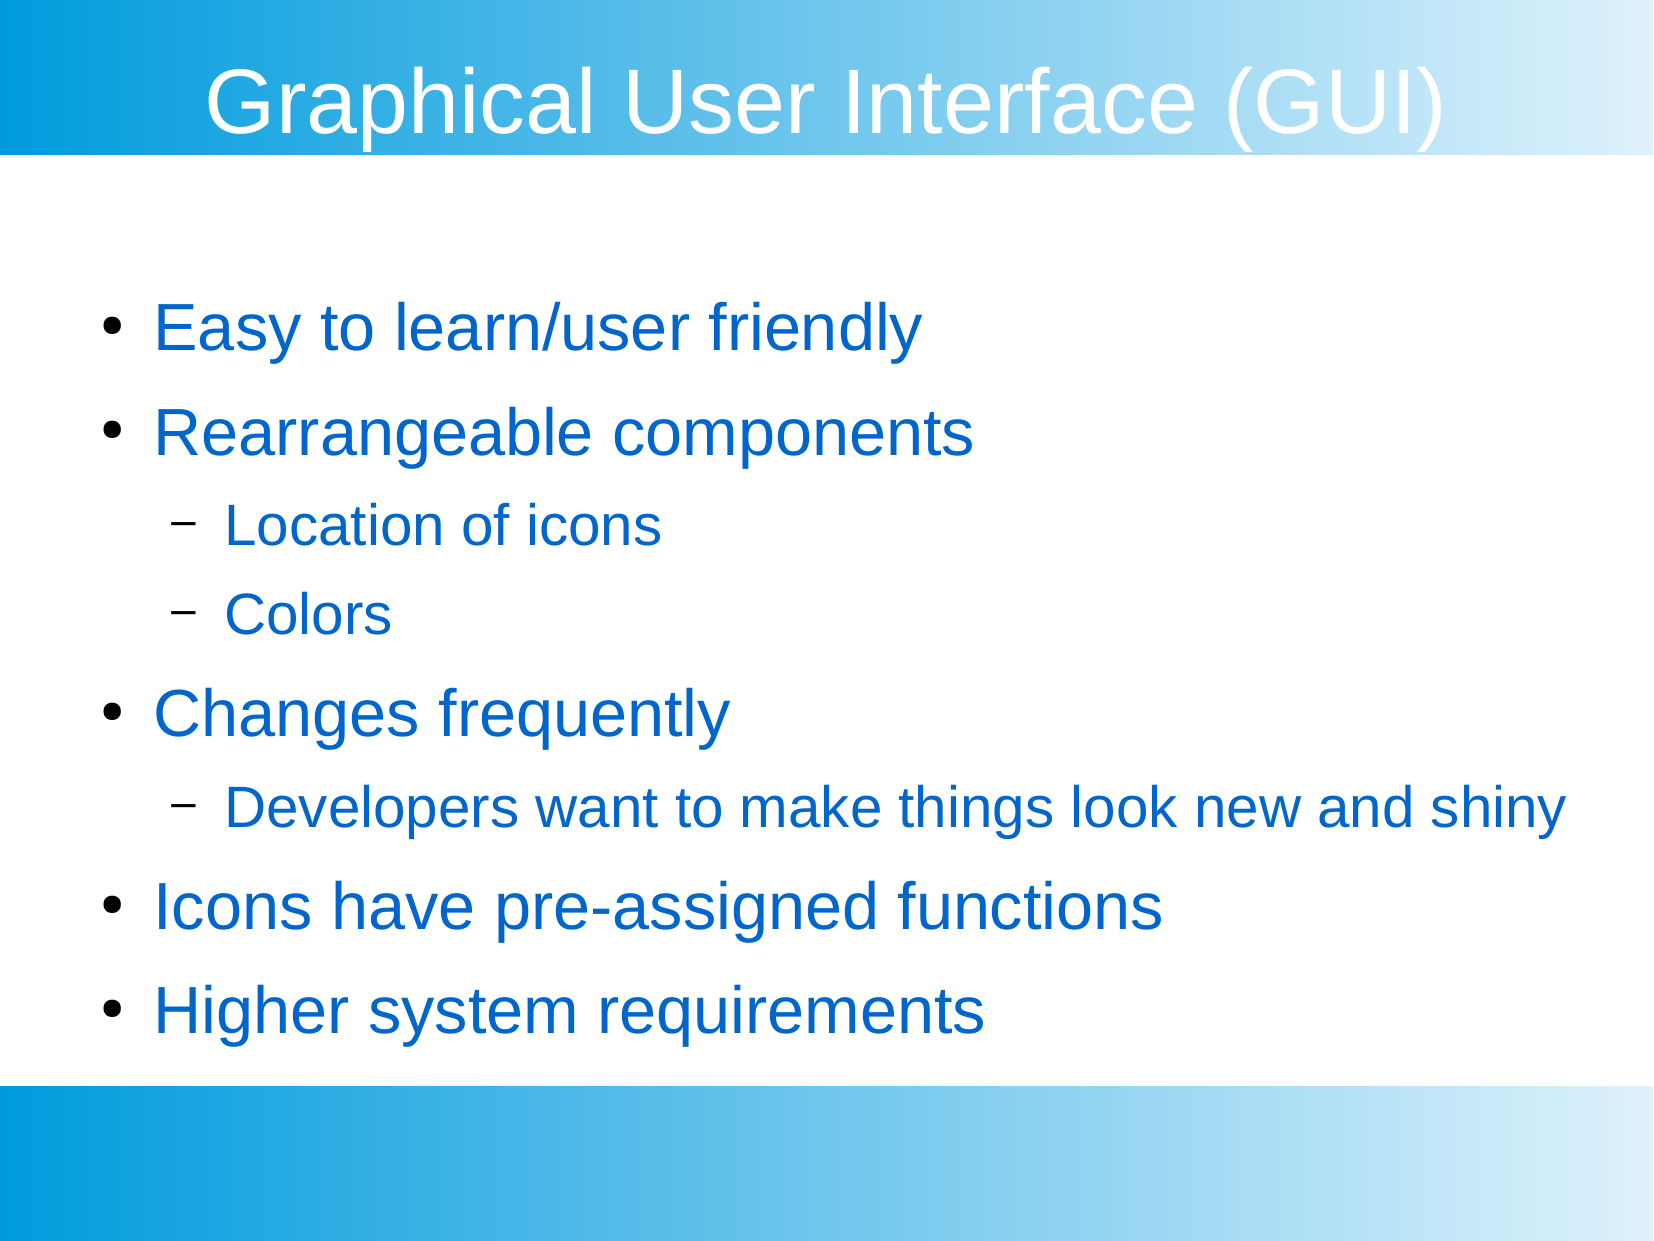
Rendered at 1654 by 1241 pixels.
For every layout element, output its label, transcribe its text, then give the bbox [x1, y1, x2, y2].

list Easy to learn/user friendly Rearrangeable components Location of icons Colors Changes frequently Developers want to make things look new and shiny Icons have pre-assigned functions Higher system requirements [82, 290, 1571, 1010]
title Graphical User Interface (GUI) [82, 49, 1571, 155]
